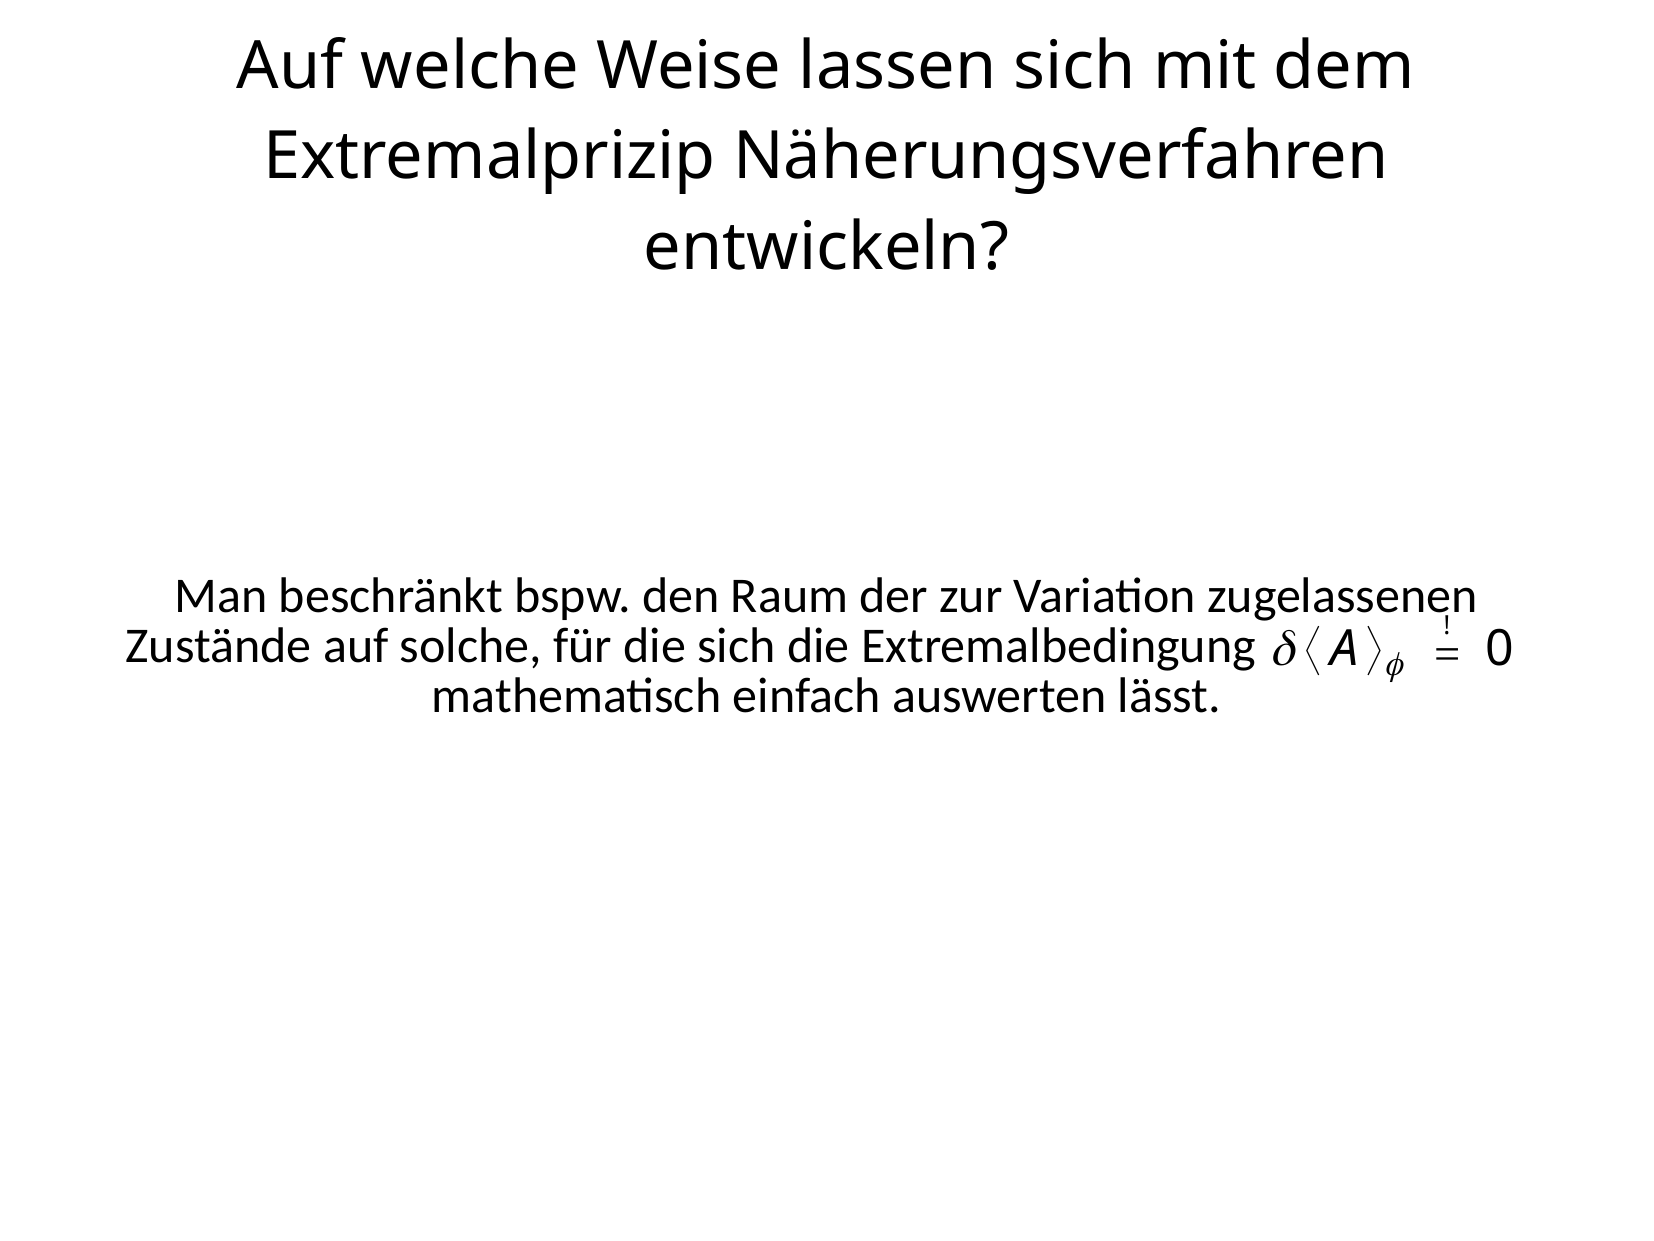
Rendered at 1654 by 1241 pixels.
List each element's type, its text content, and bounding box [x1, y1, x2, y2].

title Auf welche Weise lassen sich mit dem Extremalprizip Näherungsverfahren entwickeln? [82, 49, 1571, 257]
subtitle Man beschränkt bspw. den Raum der zur Variation zugelassenen Zustände auf solche, für die sich die Extremalbedingung mathematisch einfach auswerten lässt. [82, 290, 1571, 1010]
chart [1263, 609, 1518, 685]
